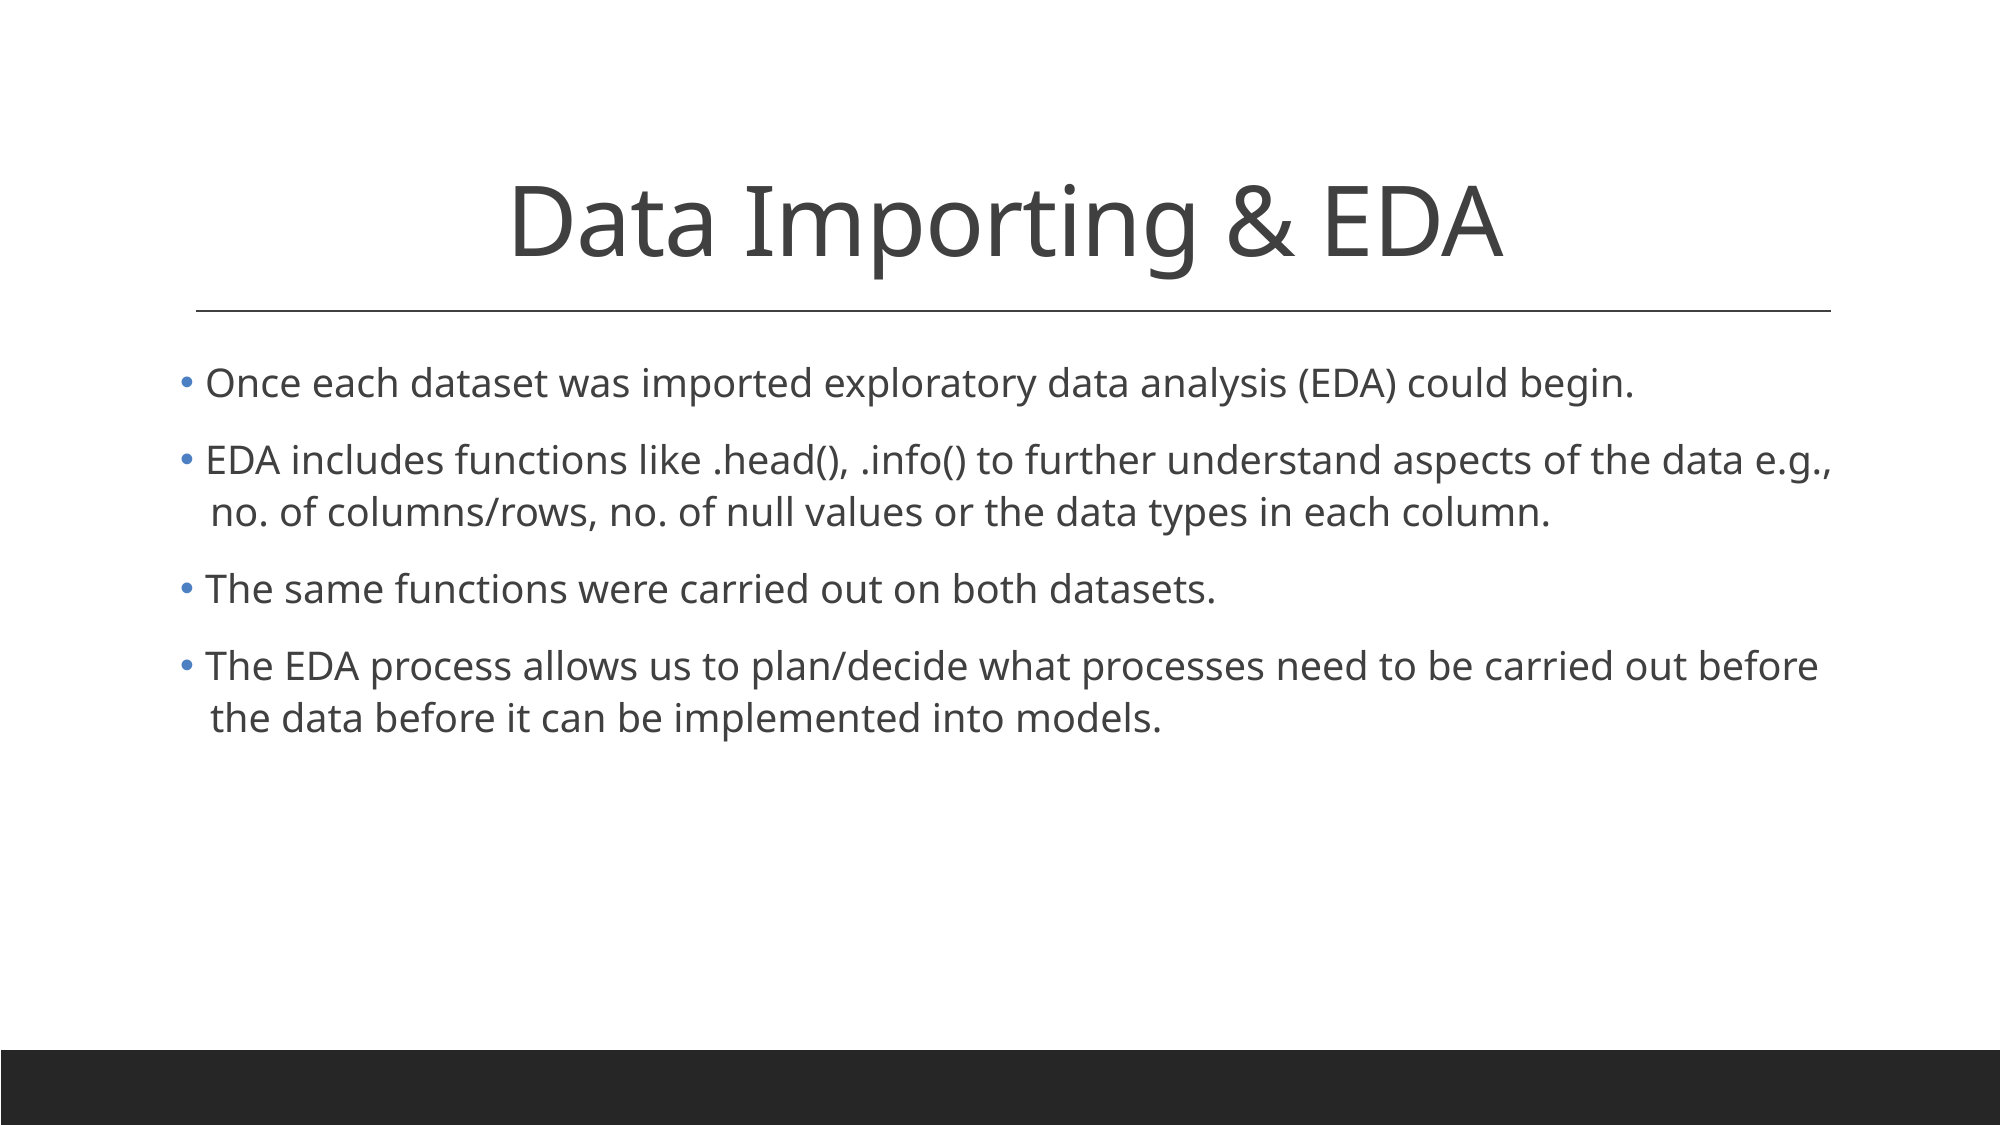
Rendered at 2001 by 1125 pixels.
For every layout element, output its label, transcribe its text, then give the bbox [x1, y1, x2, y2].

list Once each dataset was imported exploratory data analysis (EDA) could begin. EDA includes functions like .head(), .info() to further understand aspects of the data e.g., no. of columns/rows, no. of null values or the data types in each column. The same functions were carried out on both datasets. The EDA process allows us to plan/decide what processes need to be carried out before the data before it can be implemented into models. [180, 345, 1865, 950]
title Data Importing & EDA [180, 47, 1831, 286]
